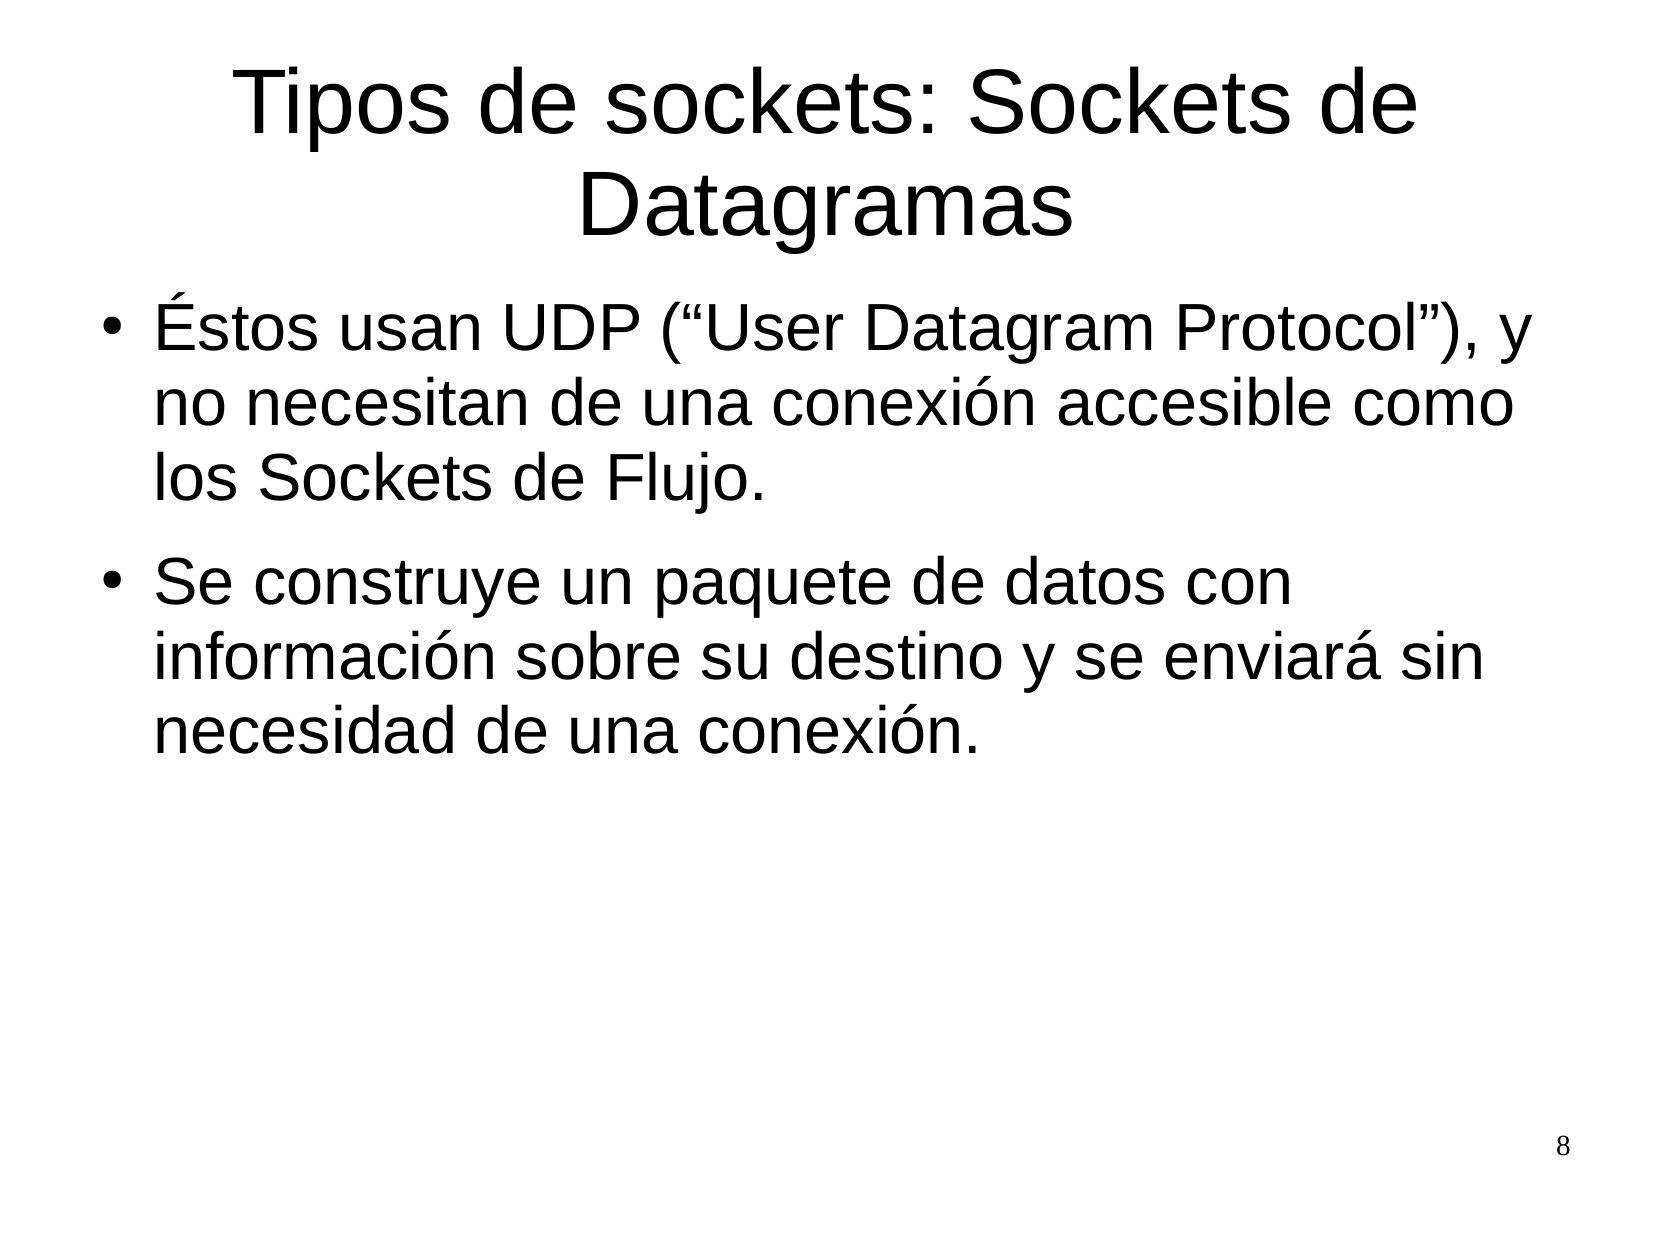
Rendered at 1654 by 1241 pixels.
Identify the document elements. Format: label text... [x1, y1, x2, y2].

list Éstos usan UDP (“User Datagram Protocol”), y no necesitan de una conexión accesible como los Sockets de Flujo. Se construye un paquete de datos con información sobre su destino y se enviará sin necesidad de una conexión. [82, 290, 1538, 1010]
title Tipos de sockets: Sockets de Datagramas [82, 49, 1571, 257]
